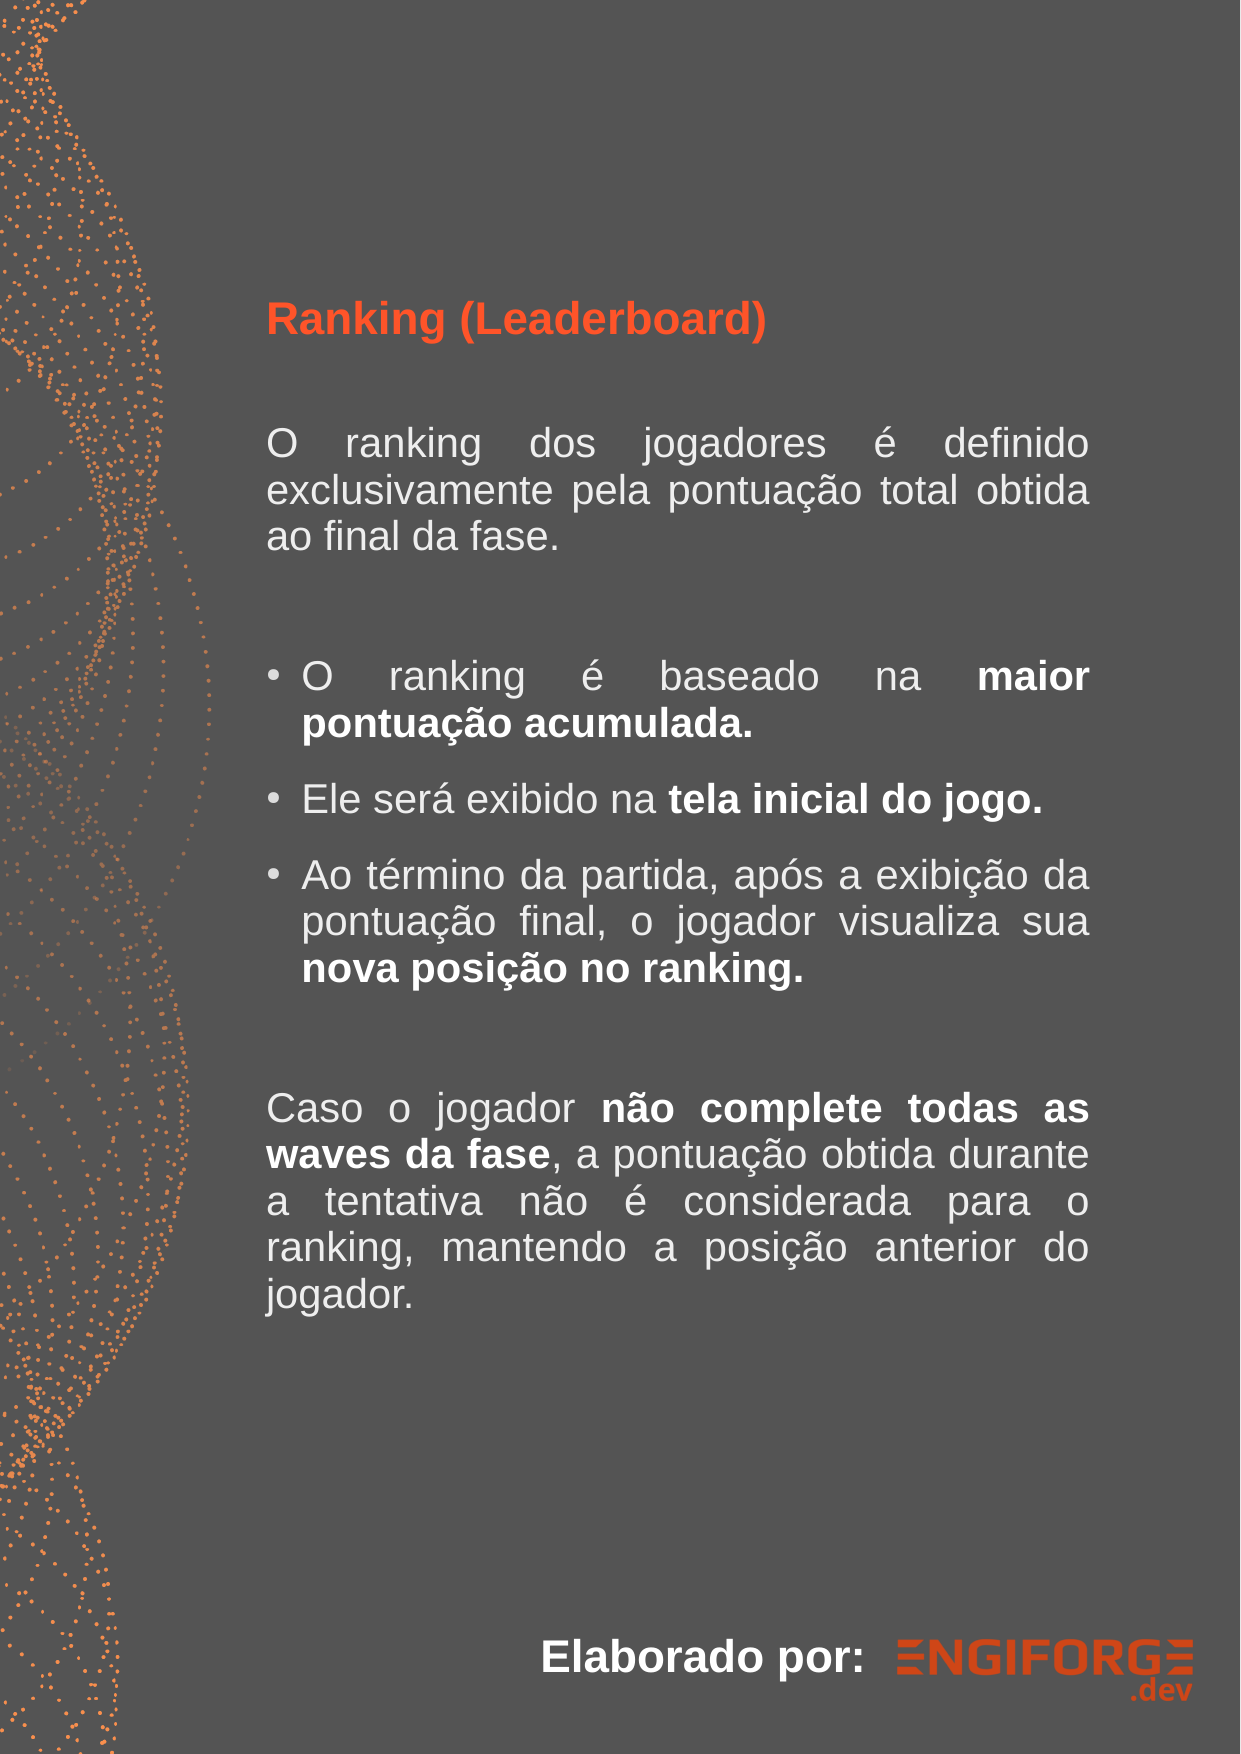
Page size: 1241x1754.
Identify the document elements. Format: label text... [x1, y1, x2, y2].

text_box Elaborado por: [525, 1624, 941, 1742]
text_box Ranking (Leaderboard) O ranking dos jogadores é definido exclusivamente pela pontuação total obtida ao final da fase. O ranking é baseado na maior pontuação acumulada. Ele será exibido na tela inicial do jogo. Ao término da partida, após a exibição da pontuação final, o jogador visualiza sua nova posição no ranking. Caso o jogador não complete todas as waves da fase, a pontuação obtida durante a tentativa não é considerada para o ranking, mantendo a posição anterior do jogador. [251, 285, 1106, 1325]
picture [0, 0, 1241, 1754]
